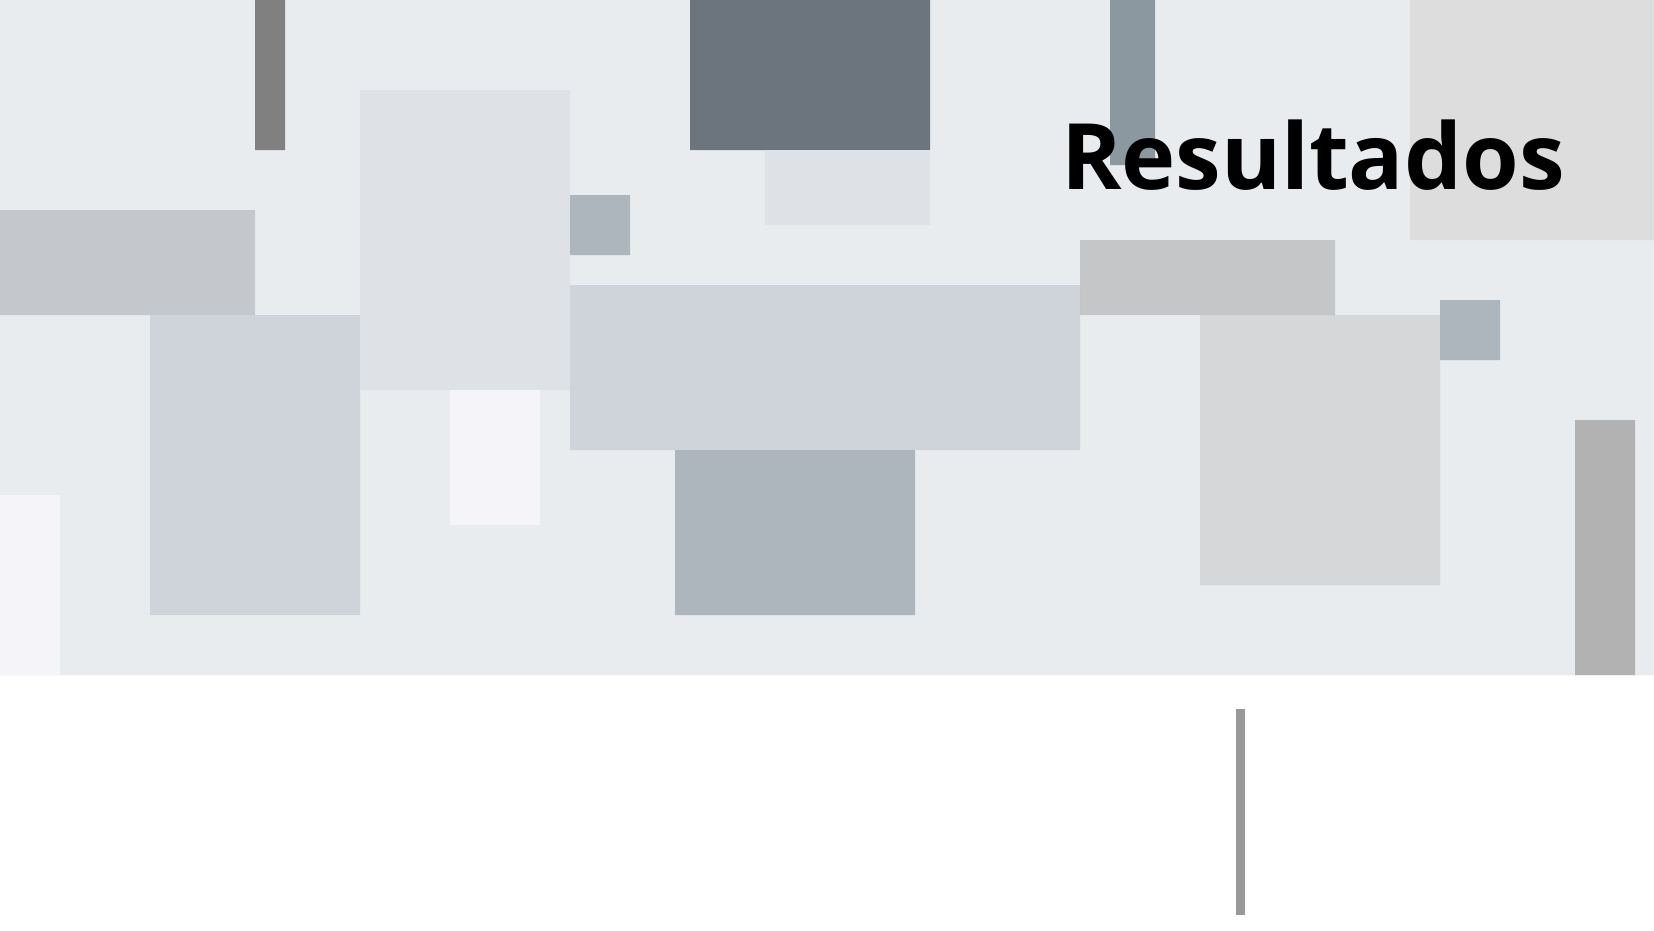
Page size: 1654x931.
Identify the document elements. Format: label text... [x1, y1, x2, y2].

title Resultados [76, 76, 1565, 233]
